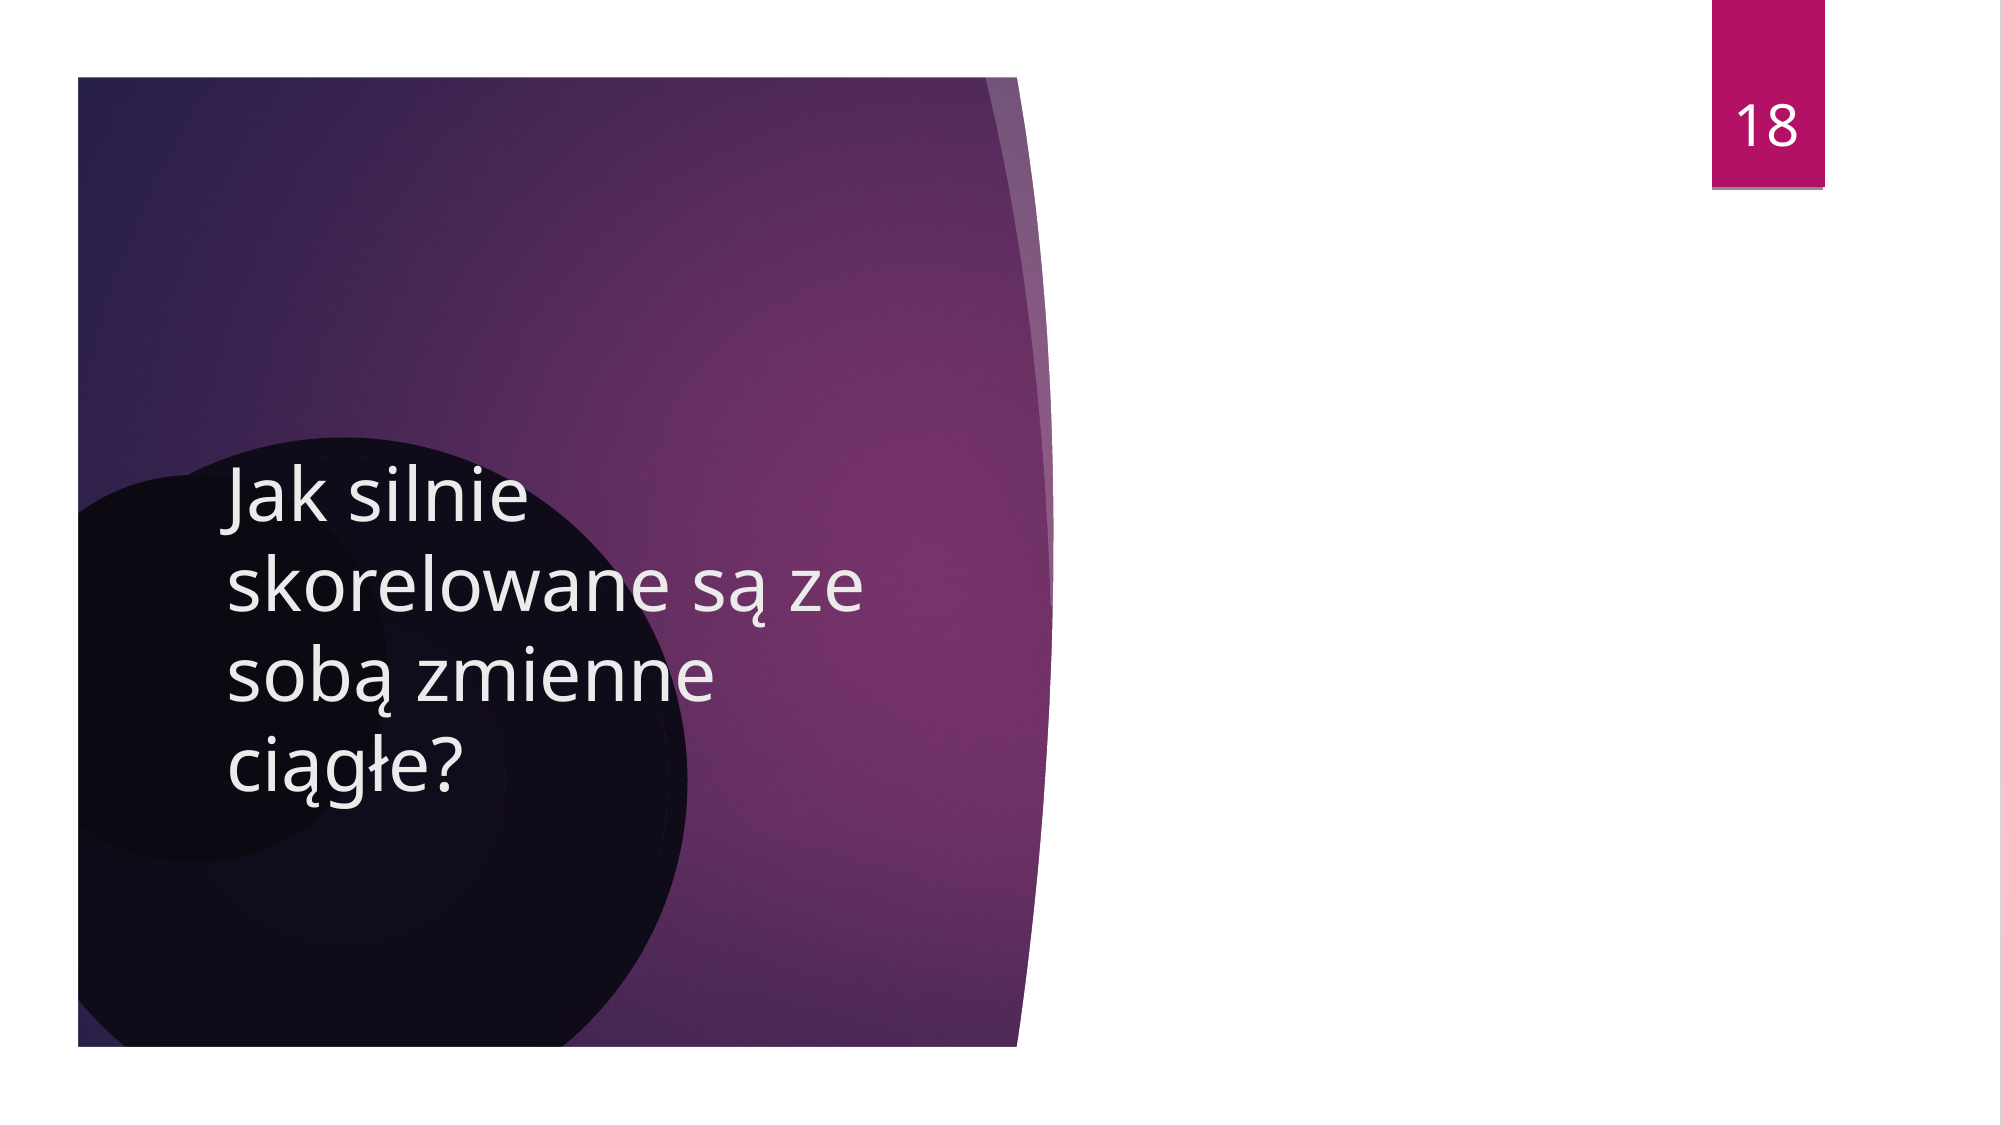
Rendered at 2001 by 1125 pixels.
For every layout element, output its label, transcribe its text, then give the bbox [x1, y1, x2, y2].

text_box [1698, 48, 1836, 175]
title Jak silnie skorelowane są ze sobą zmienne ciągłe? [200, 375, 915, 750]
